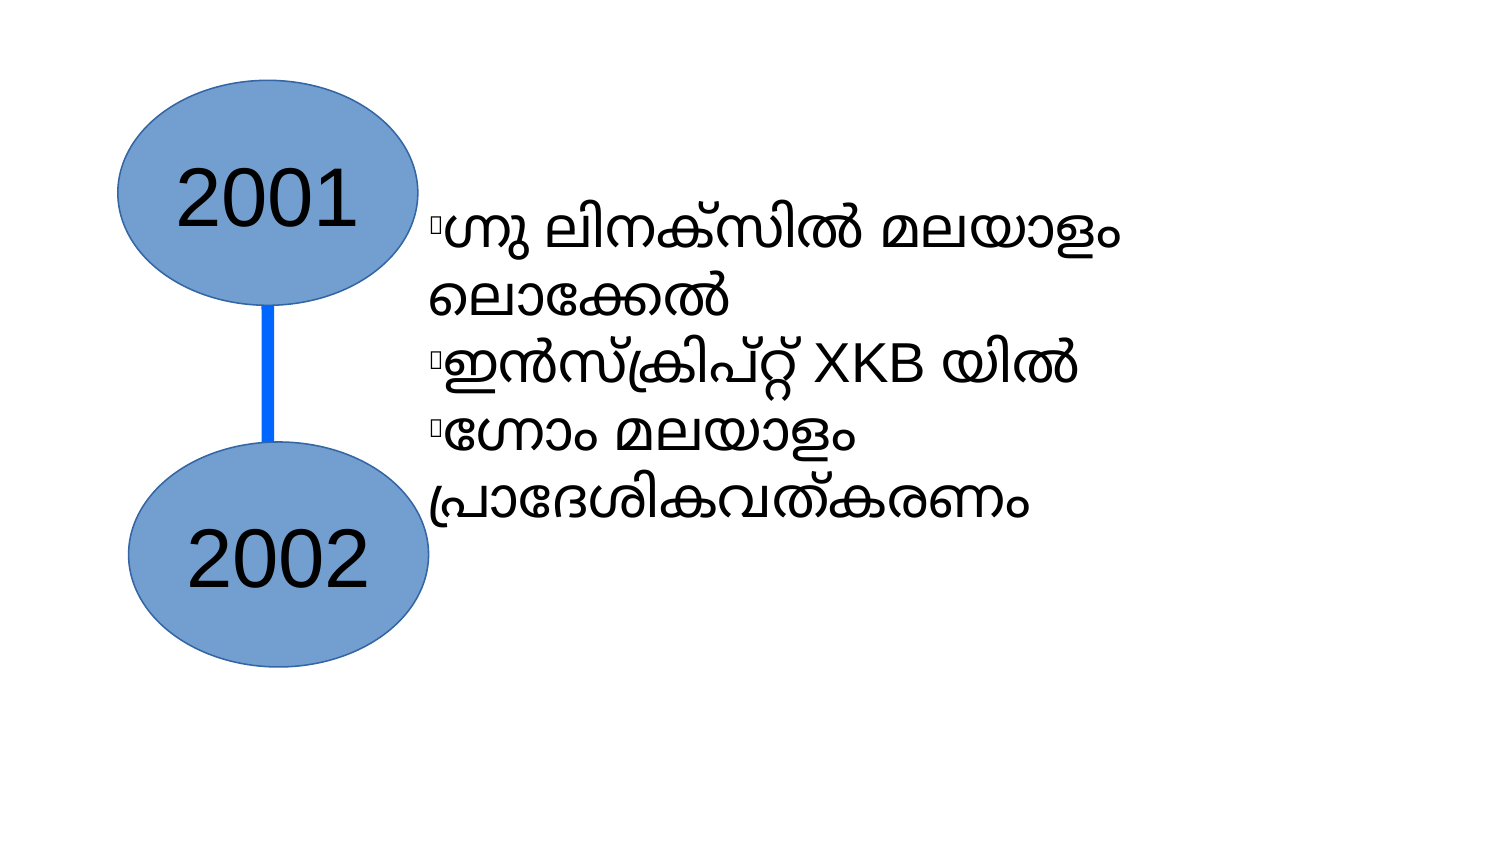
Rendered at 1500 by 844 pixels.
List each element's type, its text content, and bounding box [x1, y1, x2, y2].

text_box 2001 [117, 80, 418, 306]
text_box ഗ്നു ലിനക്സില്‍ മലയാളം ലൊക്കേല്‍ ഇന്‍സ്ക്രിപ്റ്റ് XKB യില്‍ ഗ്നോം മലയാളം പ്രാദേശികവത്കരണം [428, 33, 1425, 687]
text_box 2002 [128, 441, 429, 667]
